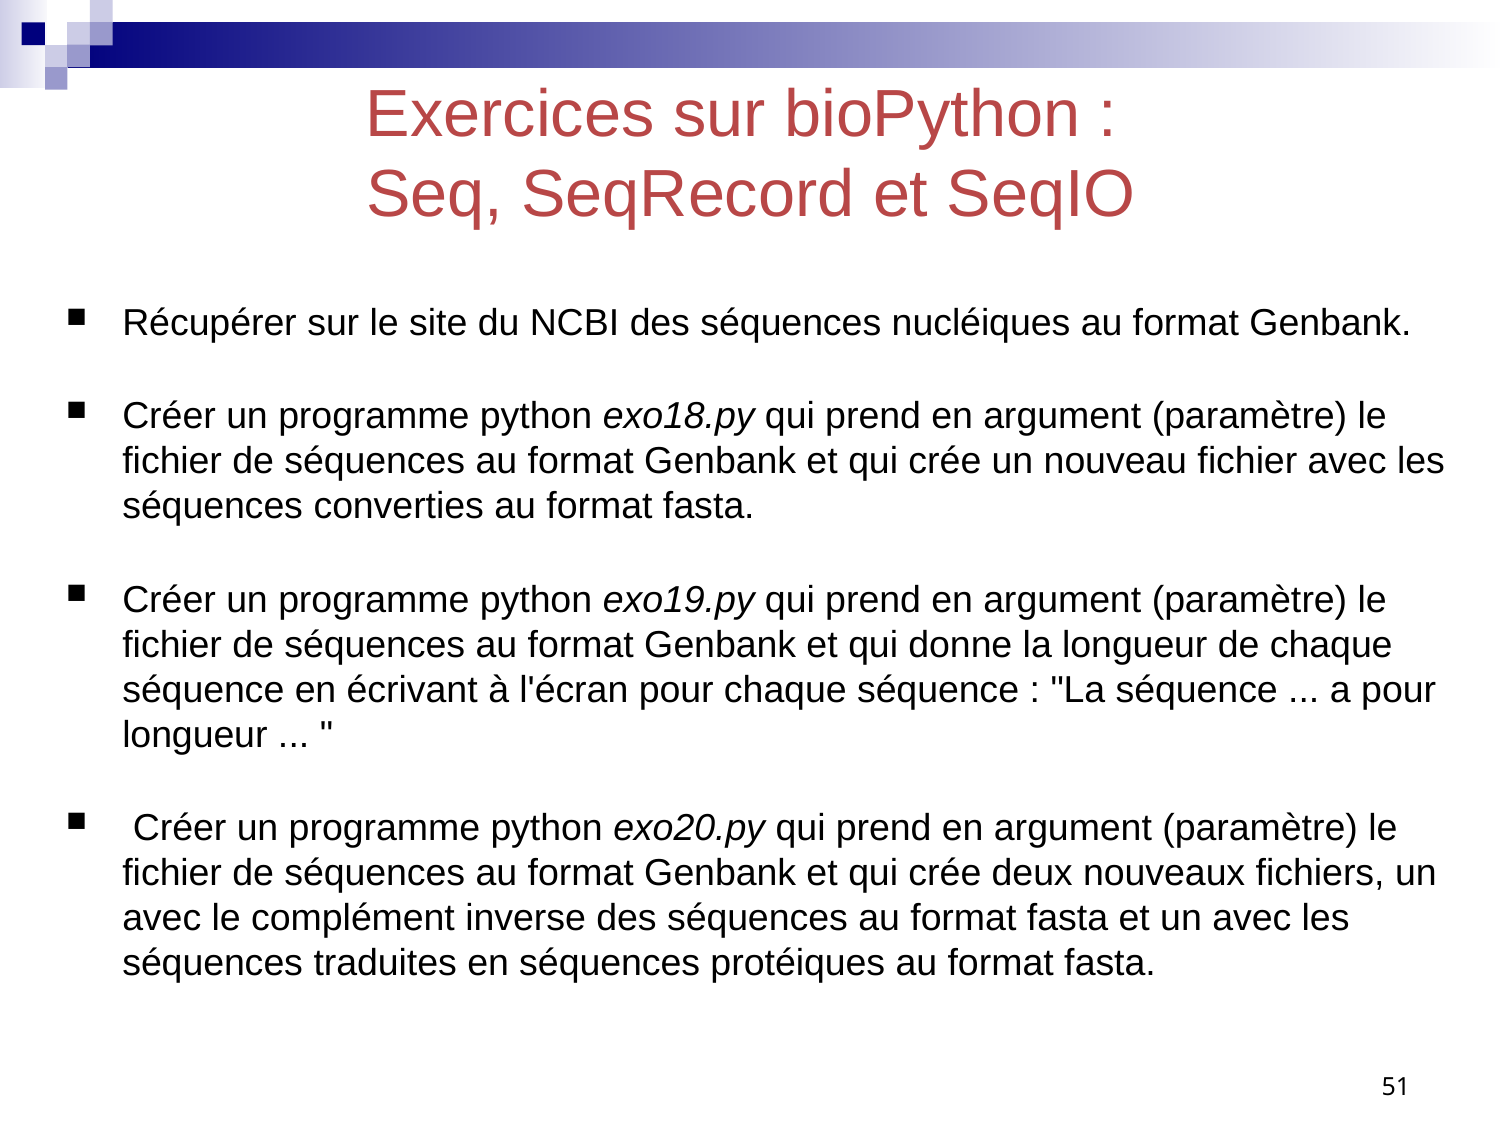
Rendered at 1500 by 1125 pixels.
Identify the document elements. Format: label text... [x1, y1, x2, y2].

title Exercices sur bioPython : Seq, SeqRecord et SeqIO [53, 62, 1449, 238]
list Récupérer sur le site du NCBI des séquences nucléiques au format Genbank. Créer un programme python exo18.py qui prend en argument (paramètre) le fichier de séquences au format Genbank et qui crée un nouveau fichier avec les séquences converties au format fasta. Créer un programme python exo19.py qui prend en argument (paramètre) le fichier de séquences au format Genbank et qui donne la longueur de chaque séquence en écrivant à l'écran pour chaque séquence : "La séquence ... a pour longueur ... " Créer un programme python exo20.py qui prend en argument (paramètre) le fichier de séquences au format Genbank et qui crée deux nouveaux fichiers, un avec le complément inverse des séquences au format fasta et un avec les séquences traduites en séquences protéiques au format fasta. [51, 290, 1466, 1018]
